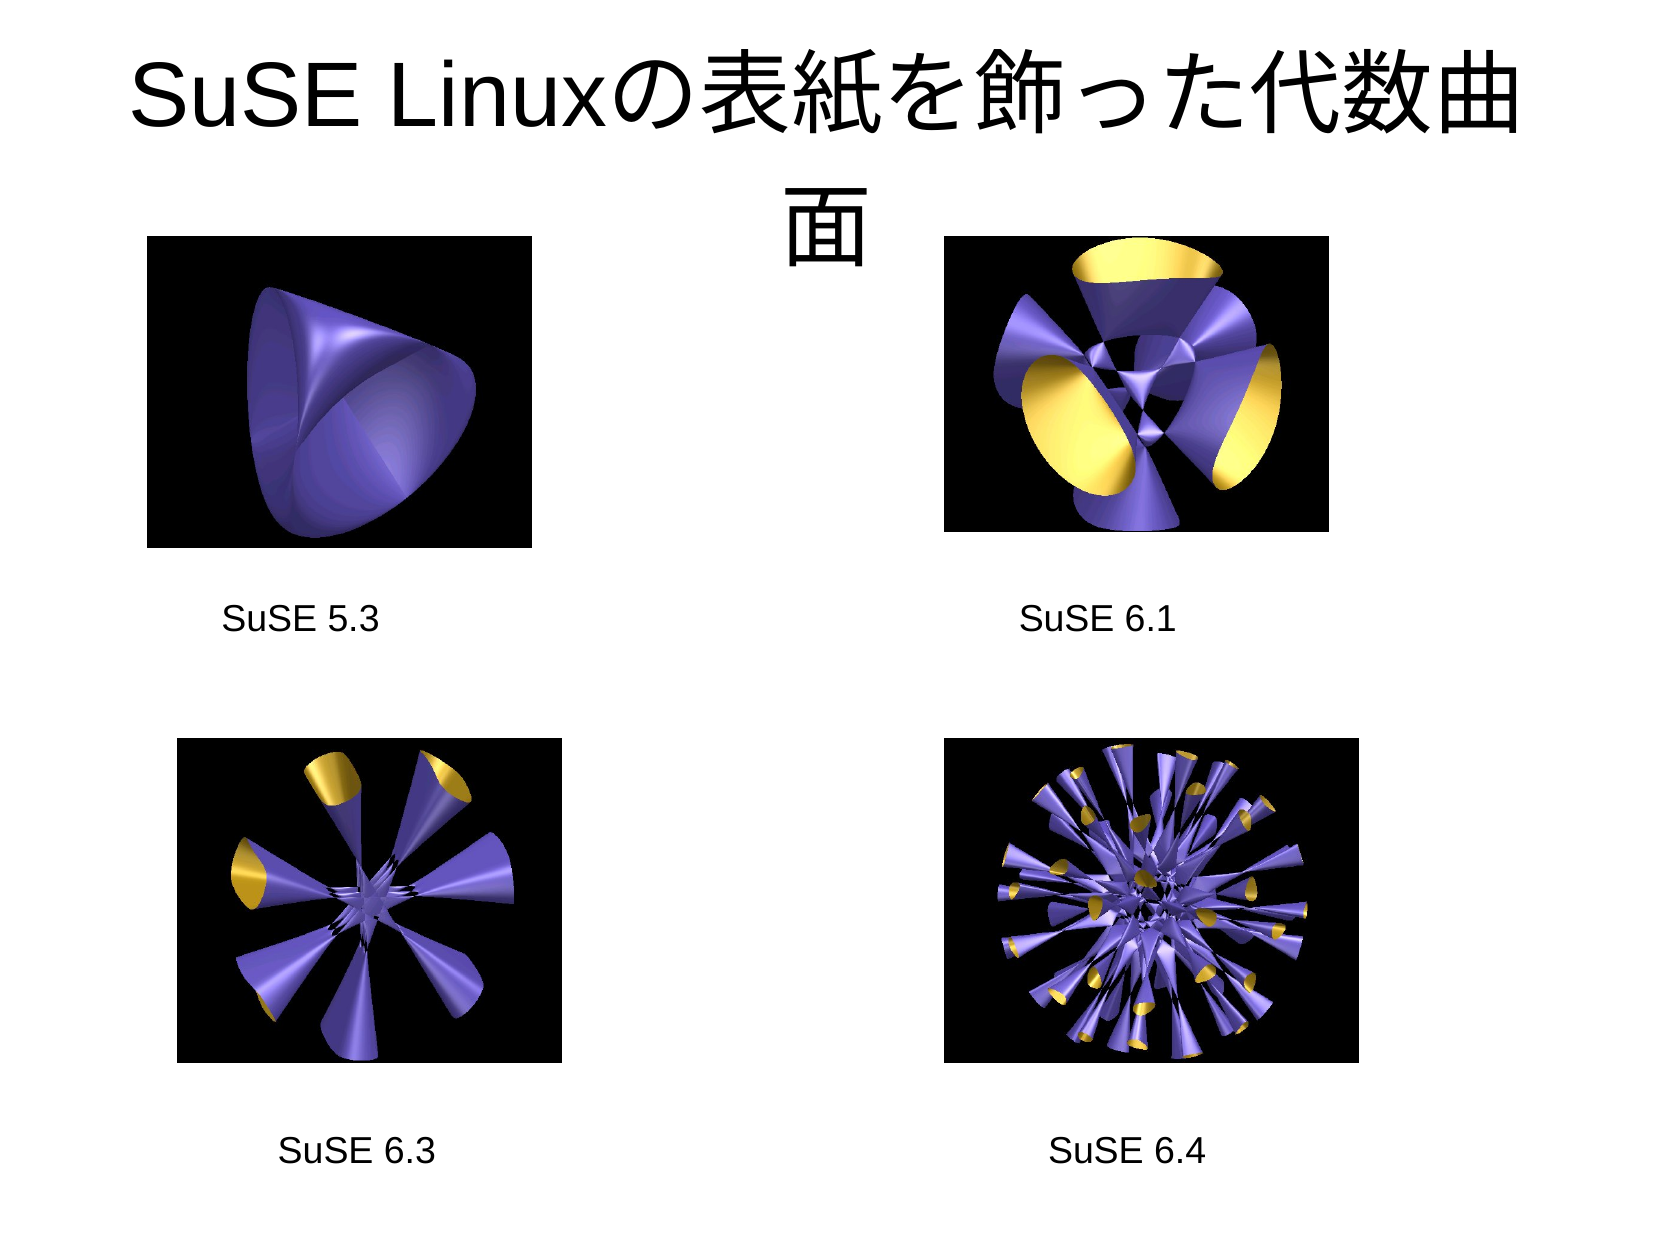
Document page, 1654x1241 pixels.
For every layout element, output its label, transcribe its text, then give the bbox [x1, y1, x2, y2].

title SuSE Linuxの表紙を飾った代数曲面 [82, 56, 1571, 250]
picture [944, 236, 1329, 532]
text_box SuSE 6.4 [1033, 1122, 1220, 1178]
text_box SuSE 5.3 [206, 590, 394, 646]
text_box SuSE 6.3 [262, 1122, 450, 1178]
text_box SuSE 6.1 [1003, 590, 1191, 646]
picture [147, 236, 532, 548]
picture [944, 738, 1359, 1063]
picture [177, 738, 562, 1063]
